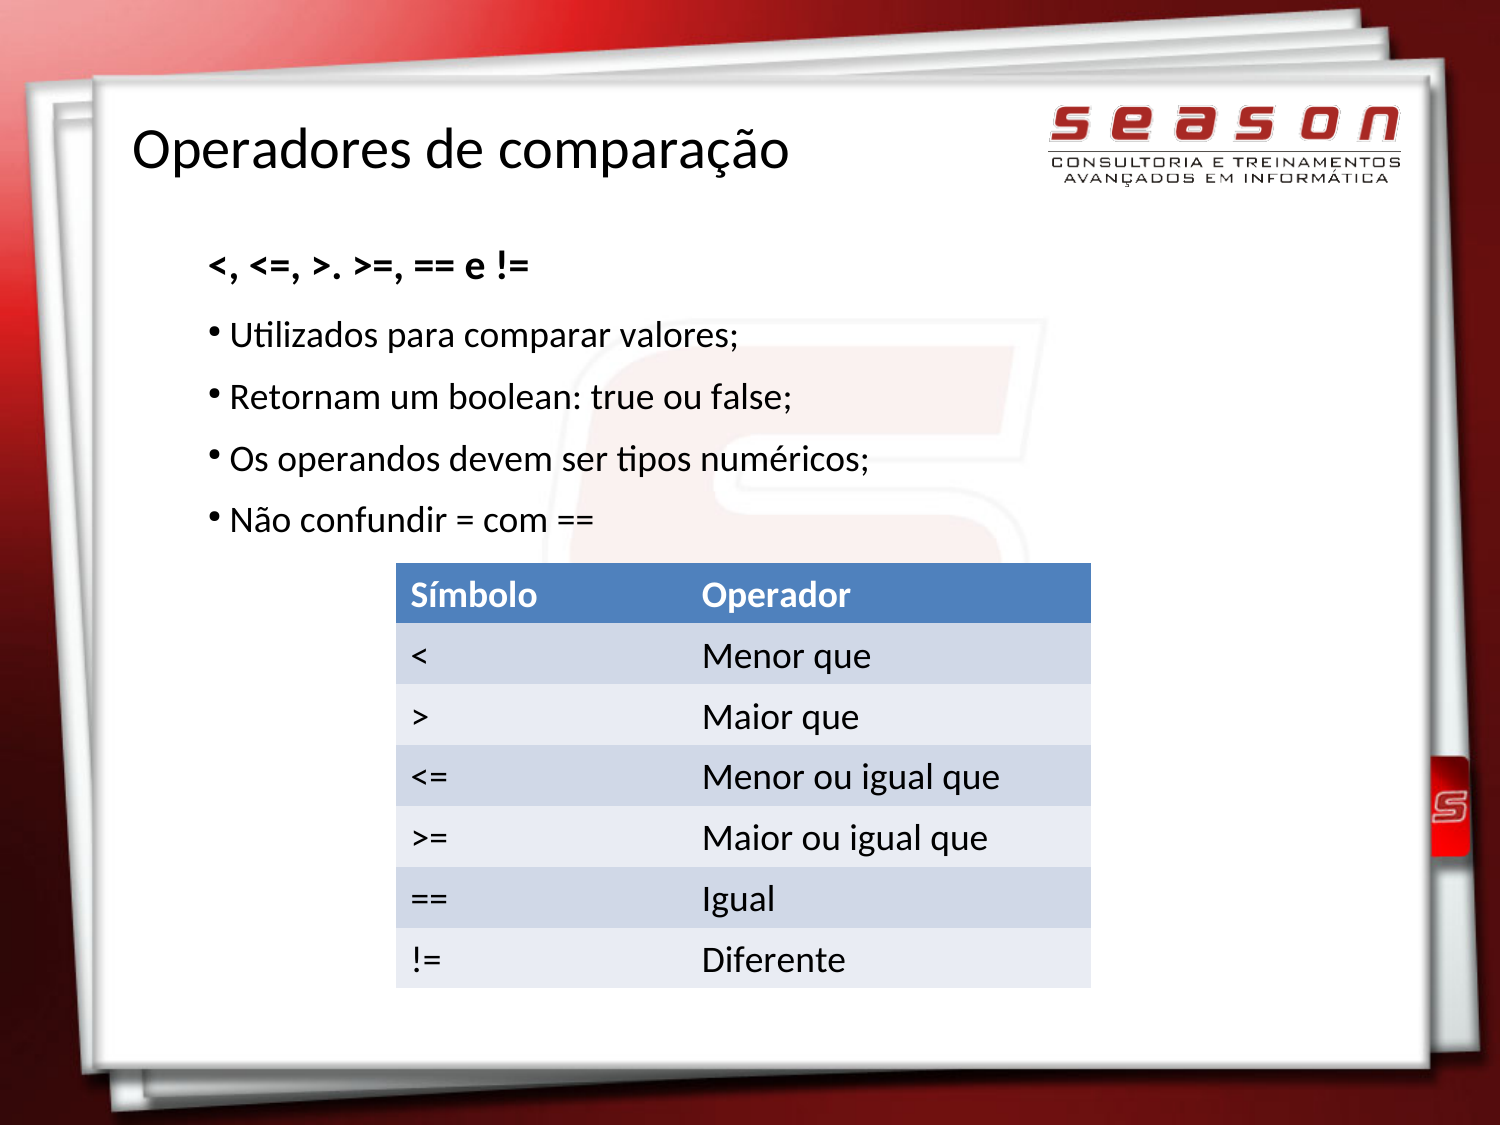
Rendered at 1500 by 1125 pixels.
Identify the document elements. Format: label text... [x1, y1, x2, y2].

picture [0, 0, 1500, 1125]
table_cell <= [396, 745, 687, 806]
text_box <, <=, >. >=, == e != [207, 231, 1328, 296]
table_cell != [396, 928, 687, 988]
table_cell < [396, 623, 687, 684]
table_cell > [396, 684, 687, 745]
table_header Operador [687, 563, 1091, 623]
text_box Utilizados para comparar valores; Retornam um boolean: true ou false; Os operandos devem ser tipos numéricos; Não confundir = com == [207, 307, 1328, 544]
table_header Símbolo [396, 563, 687, 623]
table_cell Maior que [687, 684, 1091, 745]
title Operadores de comparação [118, 33, 1394, 257]
table_cell Igual [687, 867, 1091, 928]
table_cell == [396, 867, 687, 928]
table_cell >= [396, 806, 687, 867]
table_cell Diferente [687, 928, 1091, 988]
table_cell Menor ou igual que [687, 745, 1091, 806]
table_cell Maior ou igual que [687, 806, 1091, 867]
table_cell Menor que [687, 623, 1091, 684]
